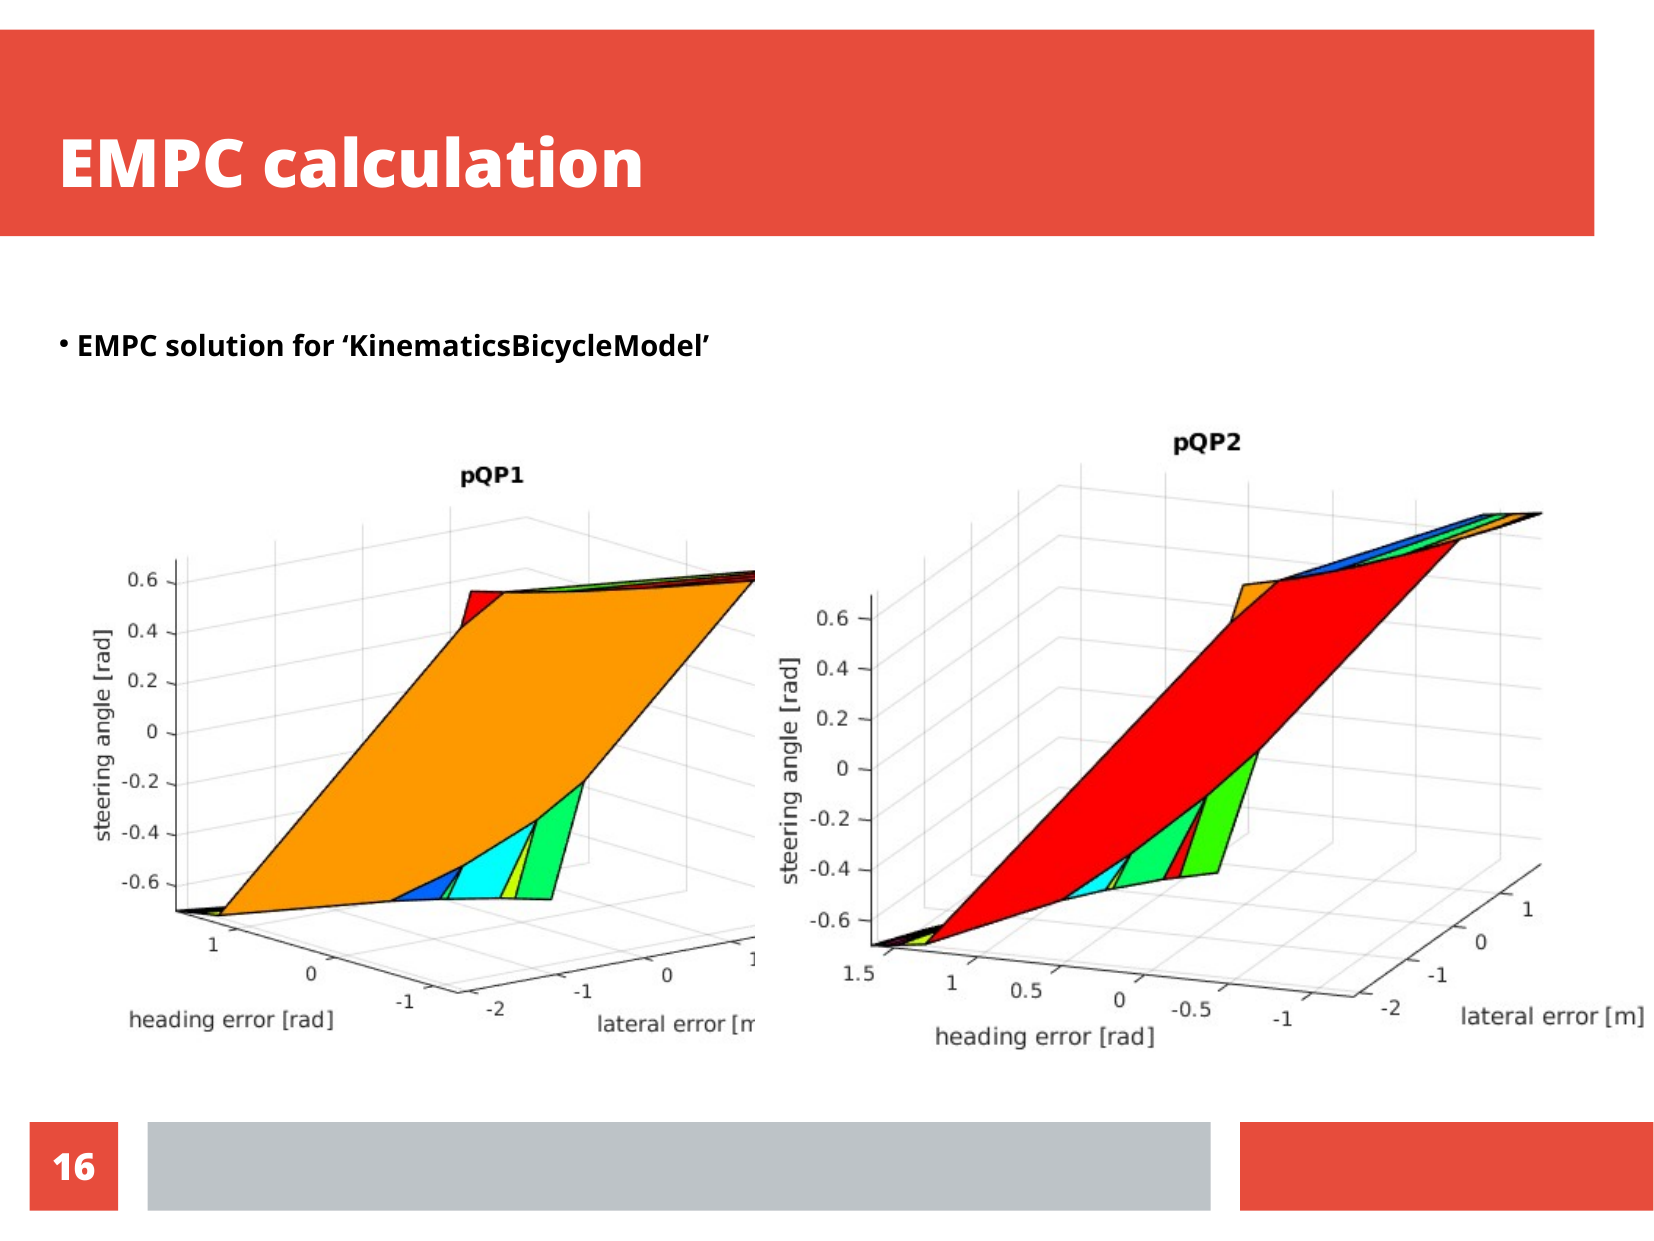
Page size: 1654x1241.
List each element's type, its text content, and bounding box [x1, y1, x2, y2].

title EMPC calculation [59, 59, 1595, 207]
list EMPC solution for ‘KinematicsBicycleModel’ [59, 324, 1565, 1093]
picture [69, 413, 1647, 1070]
